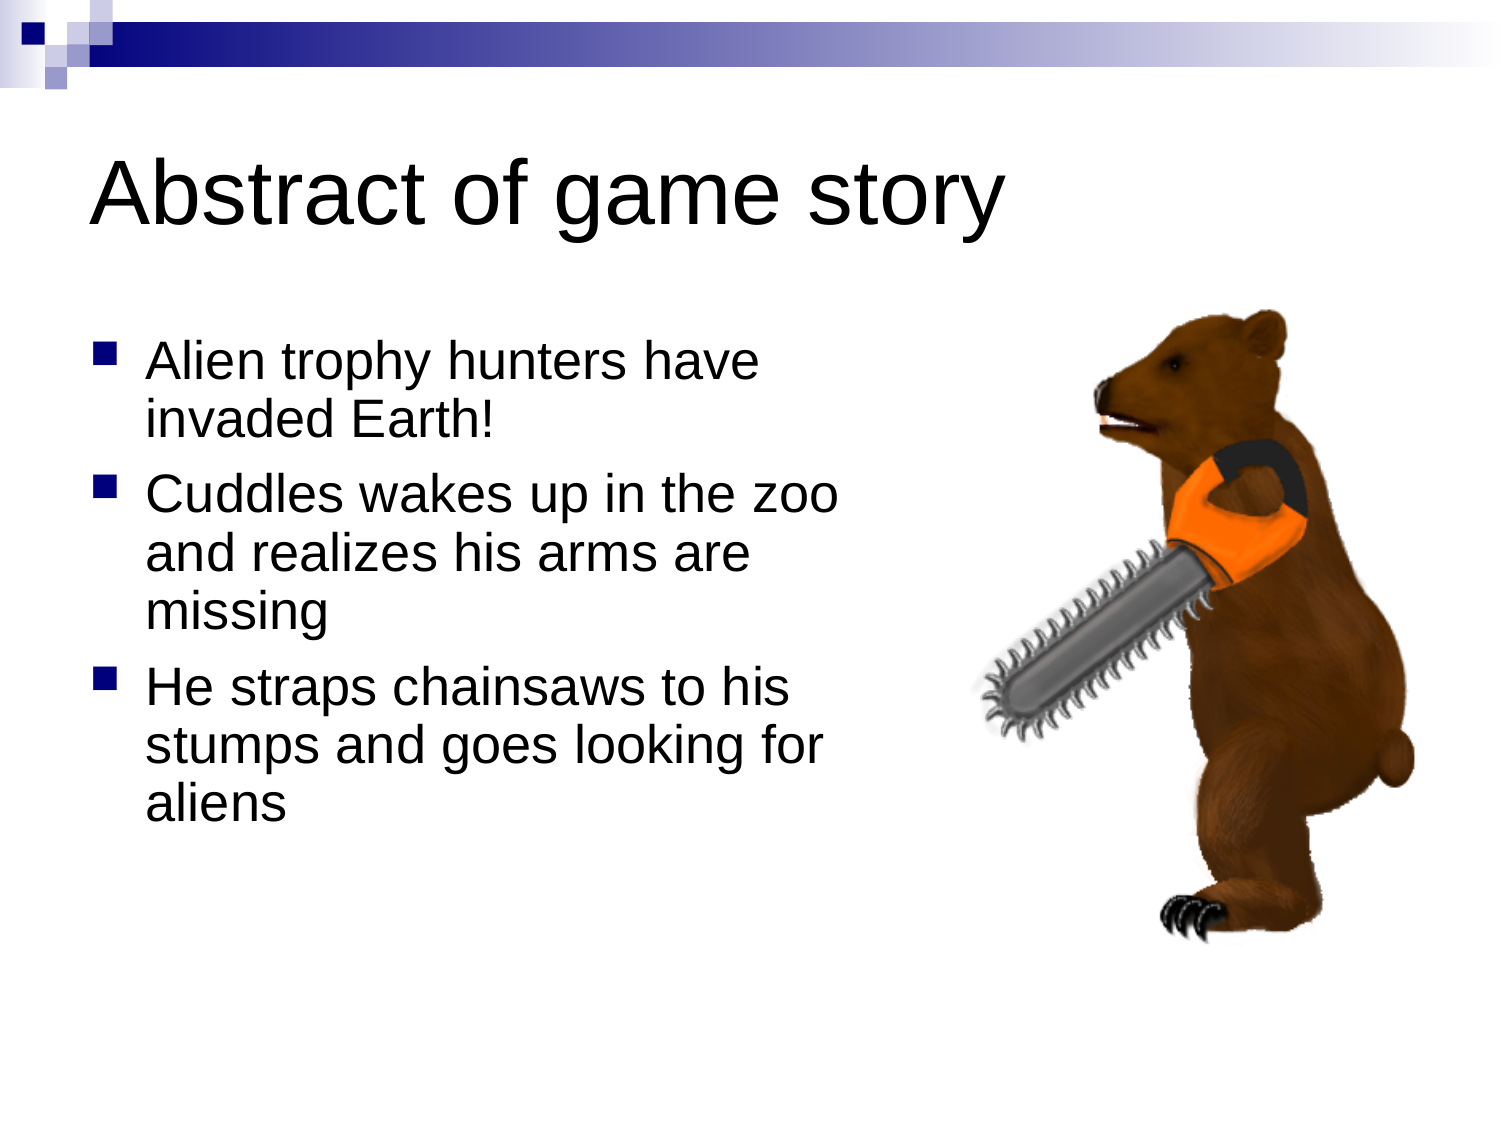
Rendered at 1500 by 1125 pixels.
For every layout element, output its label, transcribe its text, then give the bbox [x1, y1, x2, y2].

picture [968, 283, 1418, 946]
list Alien trophy hunters have invaded Earth! Cuddles wakes up in the zoo and realizes his arms are missing He straps chainsaws to his stumps and goes looking for aliens [75, 324, 886, 963]
title Abstract of game story [75, 75, 1426, 300]
